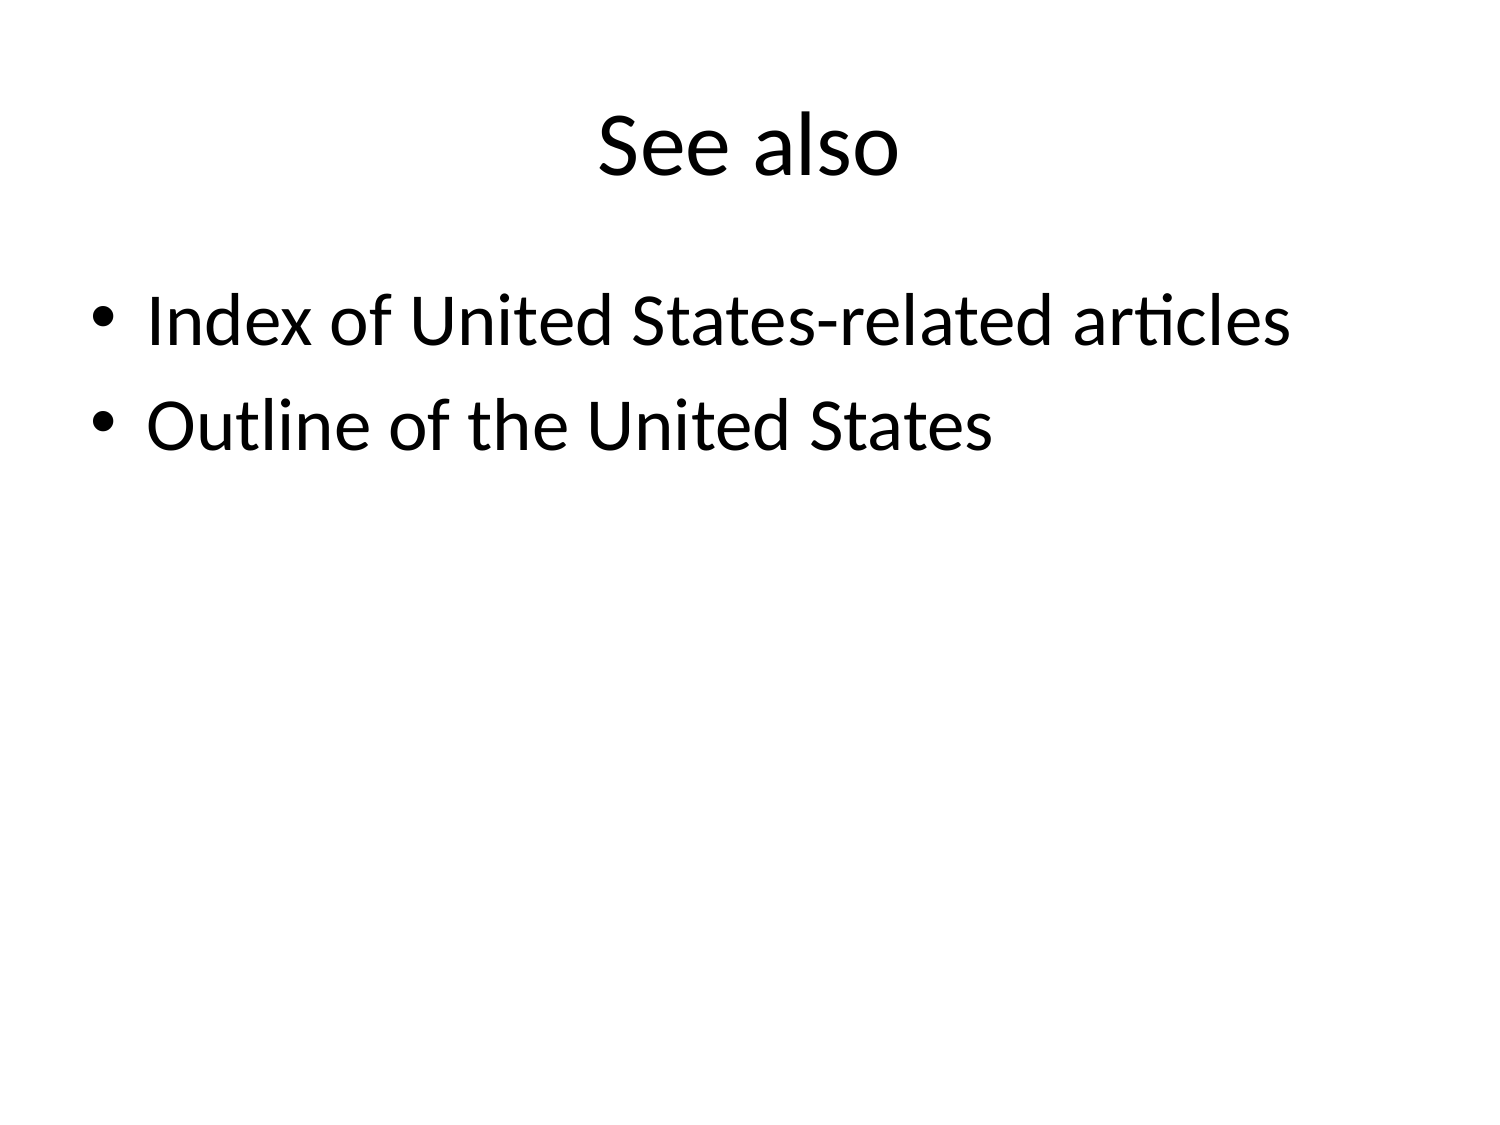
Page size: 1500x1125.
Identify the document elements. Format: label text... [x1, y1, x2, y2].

list Index of United States-related articles Outline of the United States [75, 262, 1425, 1005]
title See also [75, 45, 1425, 233]
